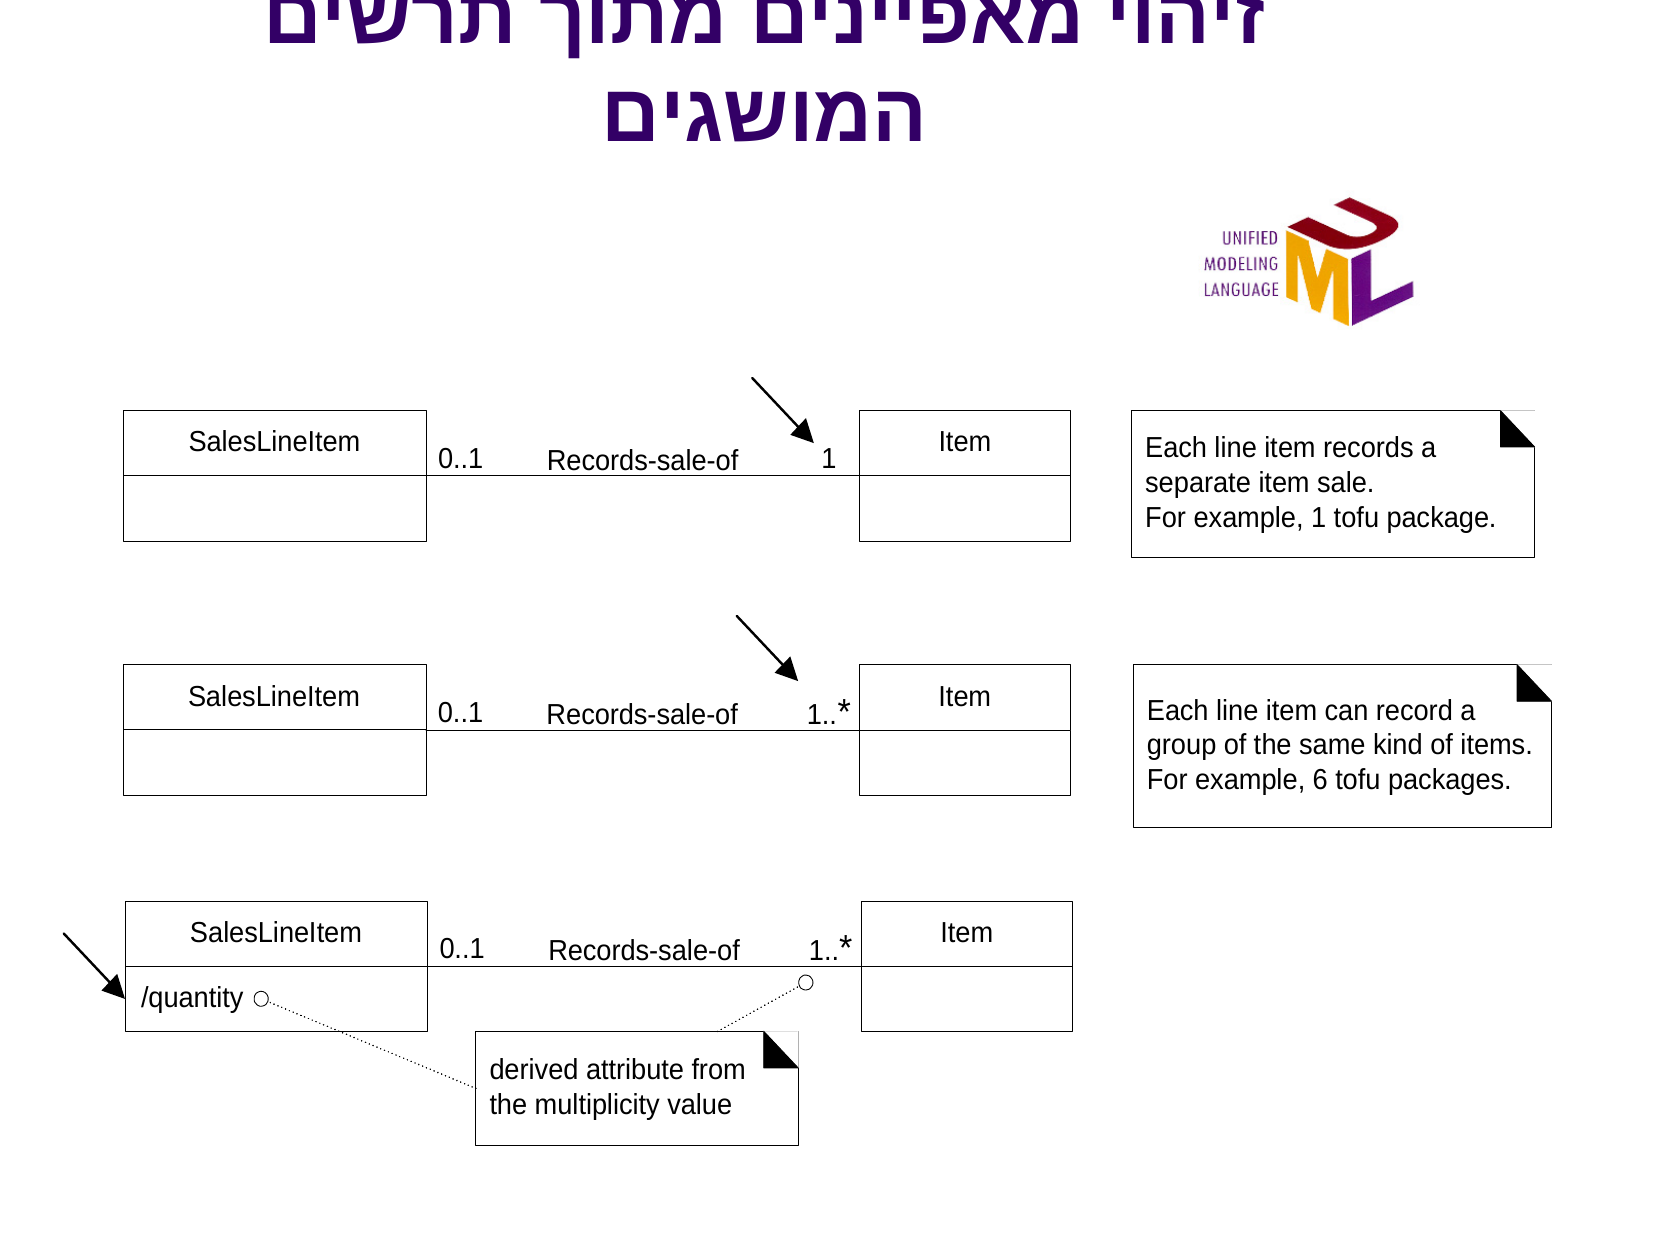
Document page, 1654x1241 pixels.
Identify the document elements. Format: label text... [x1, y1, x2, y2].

picture [1198, 190, 1429, 334]
picture [58, 372, 1557, 1151]
title זיהוי מאפיינים מתוך תרשים המושגים [82, 22, 1447, 166]
